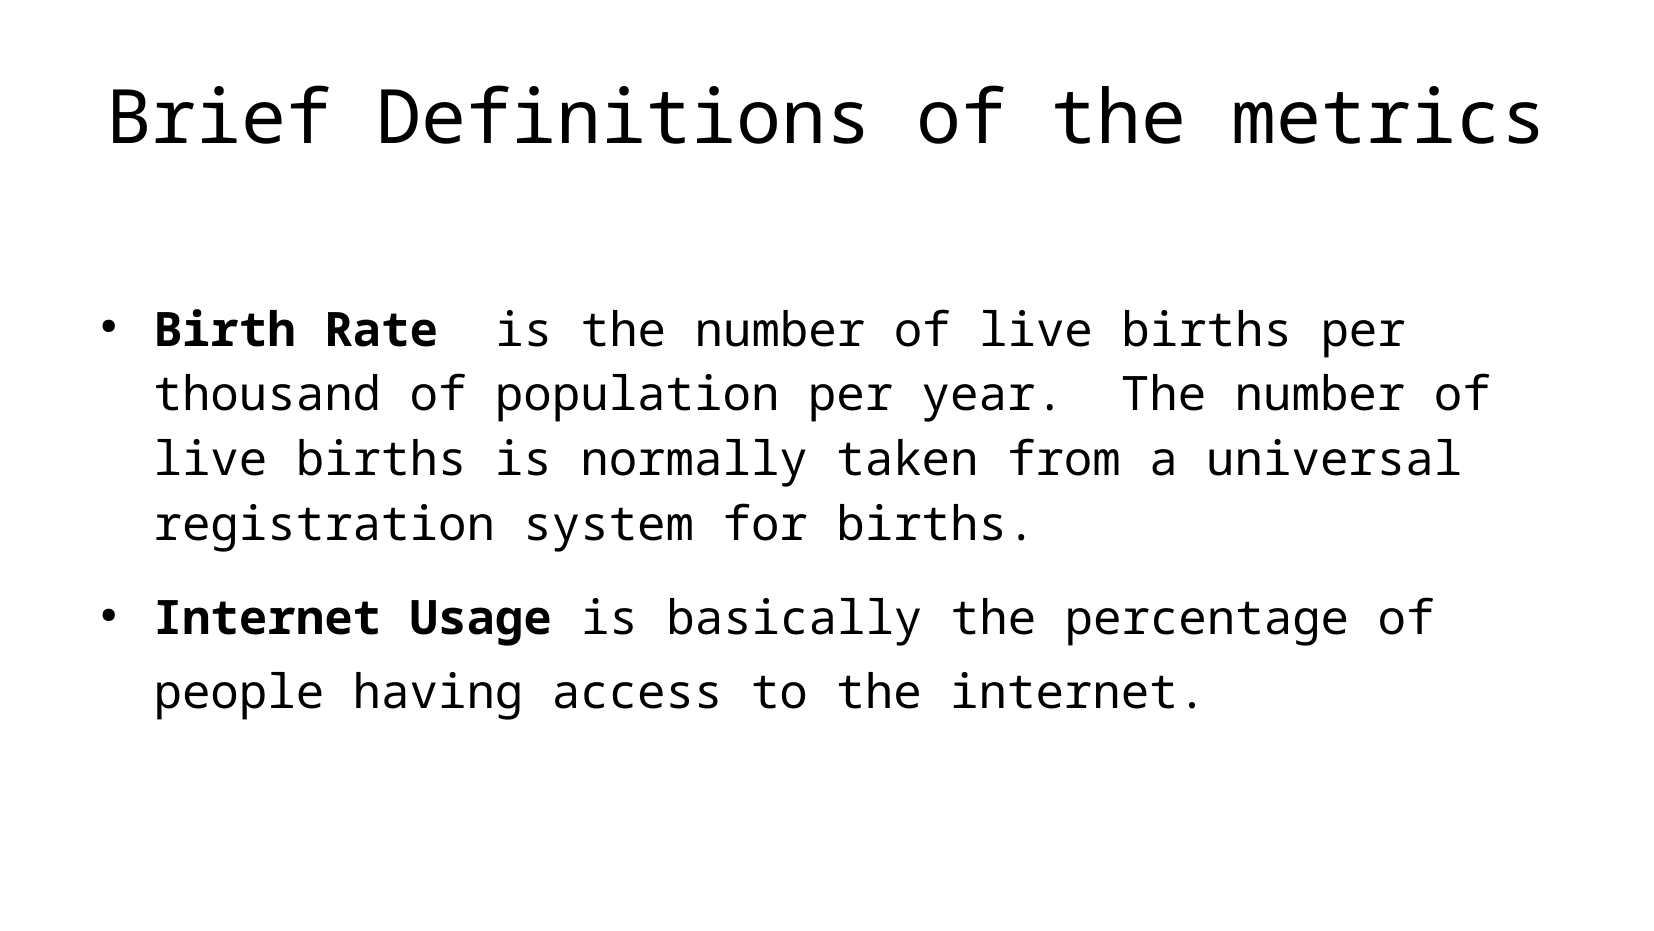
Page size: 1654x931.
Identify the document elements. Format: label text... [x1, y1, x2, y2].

title Brief Definitions of the metrics [82, 37, 1571, 193]
list Birth Rate is the number of live births per thousand of population per year. The number of live births is normally taken from a universal registration system for births. Internet Usage is basically the percentage of people having access to the internet. [82, 295, 1571, 835]
